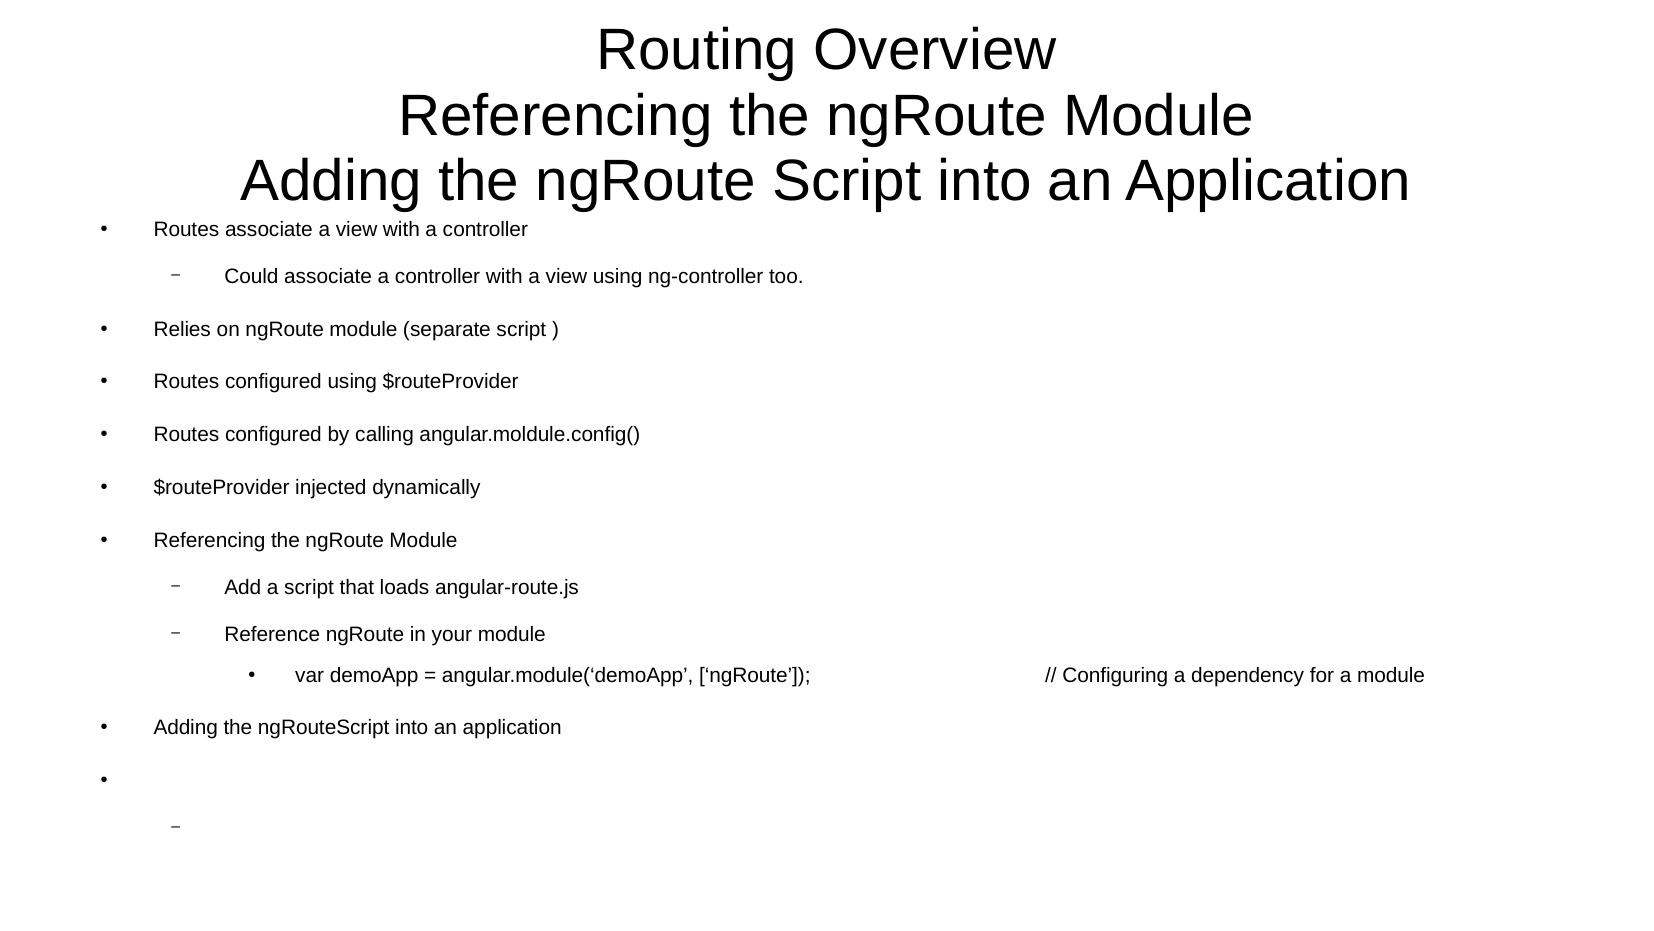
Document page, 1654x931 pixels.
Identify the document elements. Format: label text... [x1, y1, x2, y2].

title Routing Overview Referencing the ngRoute Module Adding the ngRoute Script into an Application [82, 17, 1571, 213]
list Routes associate a view with a controller Could associate a controller with a view using ng-controller too. Relies on ngRoute module (separate script ) Routes configured using $routeProvider Routes configured by calling angular.moldule.config() $routeProvider injected dynamically Referencing the ngRoute Module Add a script that loads angular-route.js Reference ngRoute in your module var demoApp = angular.module(‘demoApp’, [‘ngRoute’]); // Configuring a dependency for a module Adding the ngRouteScript into an application [82, 217, 1576, 901]
